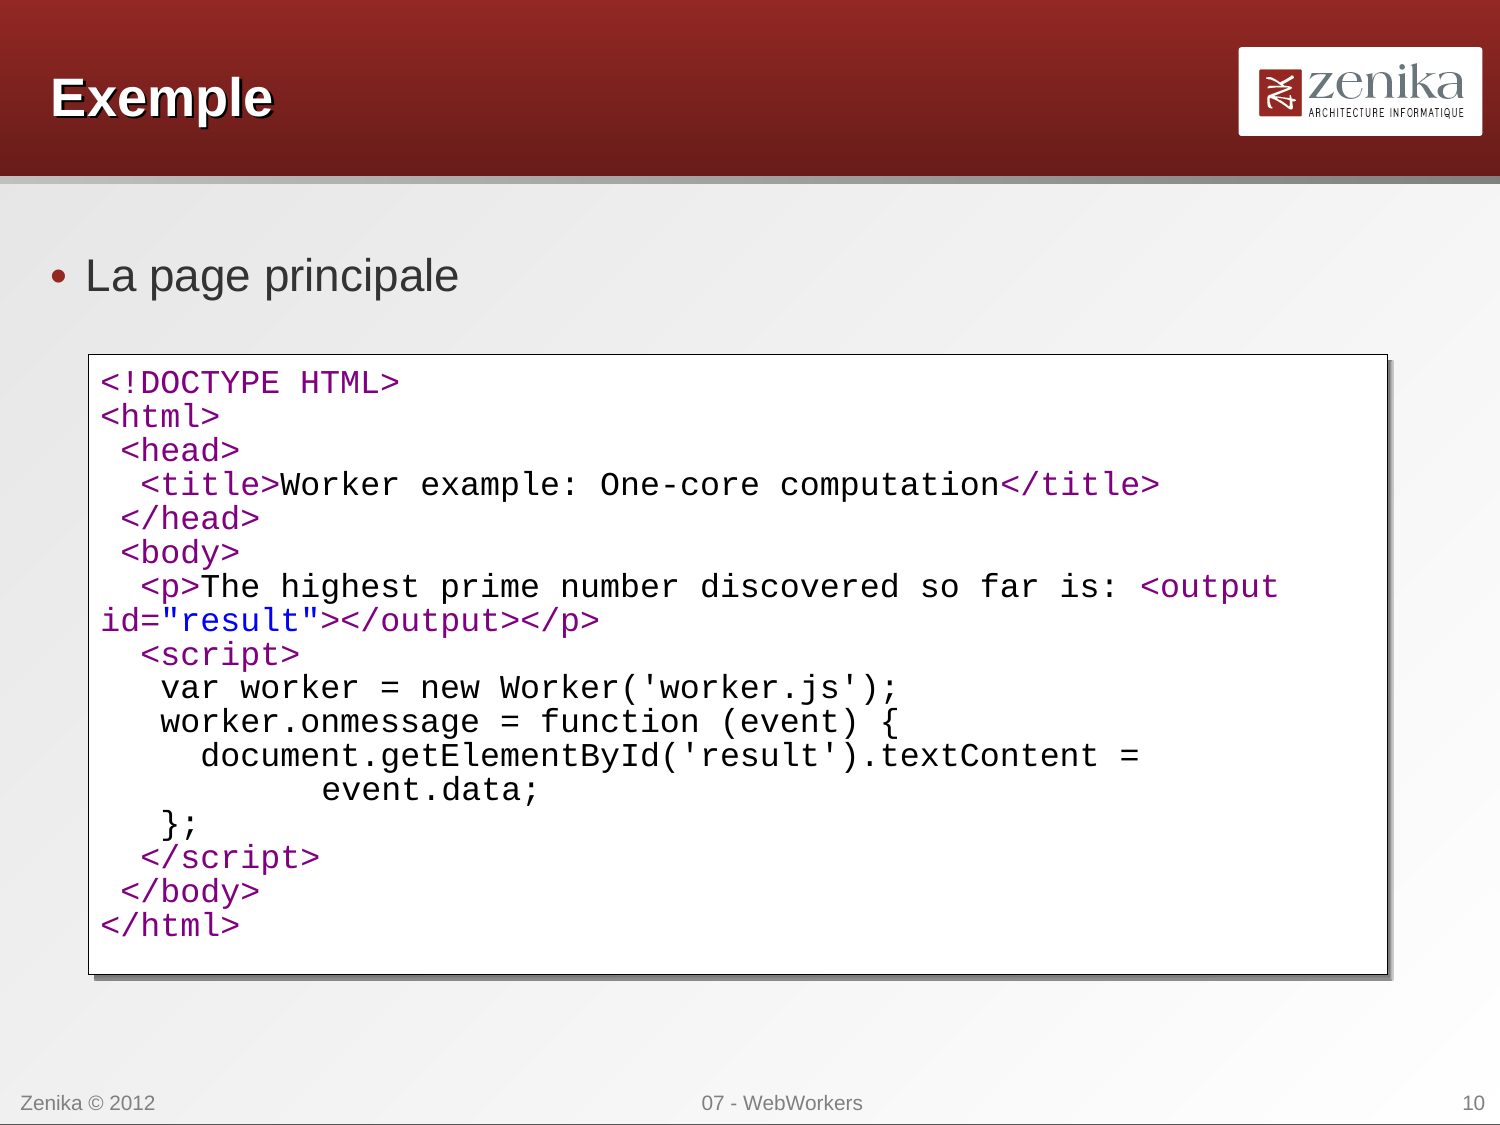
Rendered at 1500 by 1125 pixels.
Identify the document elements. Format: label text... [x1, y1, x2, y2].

title Exemple [50, 22, 1206, 172]
list La page principale [50, 249, 1435, 1064]
text_box <!DOCTYPE HTML> <html> <head> <title>Worker example: One-core computation</title> </head> <body> <p>The highest prime number discovered so far is: <output id="result"></output></p> <script> var worker = new Worker('worker.js'); worker.onmessage = function (event) { document.getElementById('result').textContent = event.data; }; </script> </body> </html> [88, 354, 1388, 975]
picture [1257, 58, 1464, 125]
